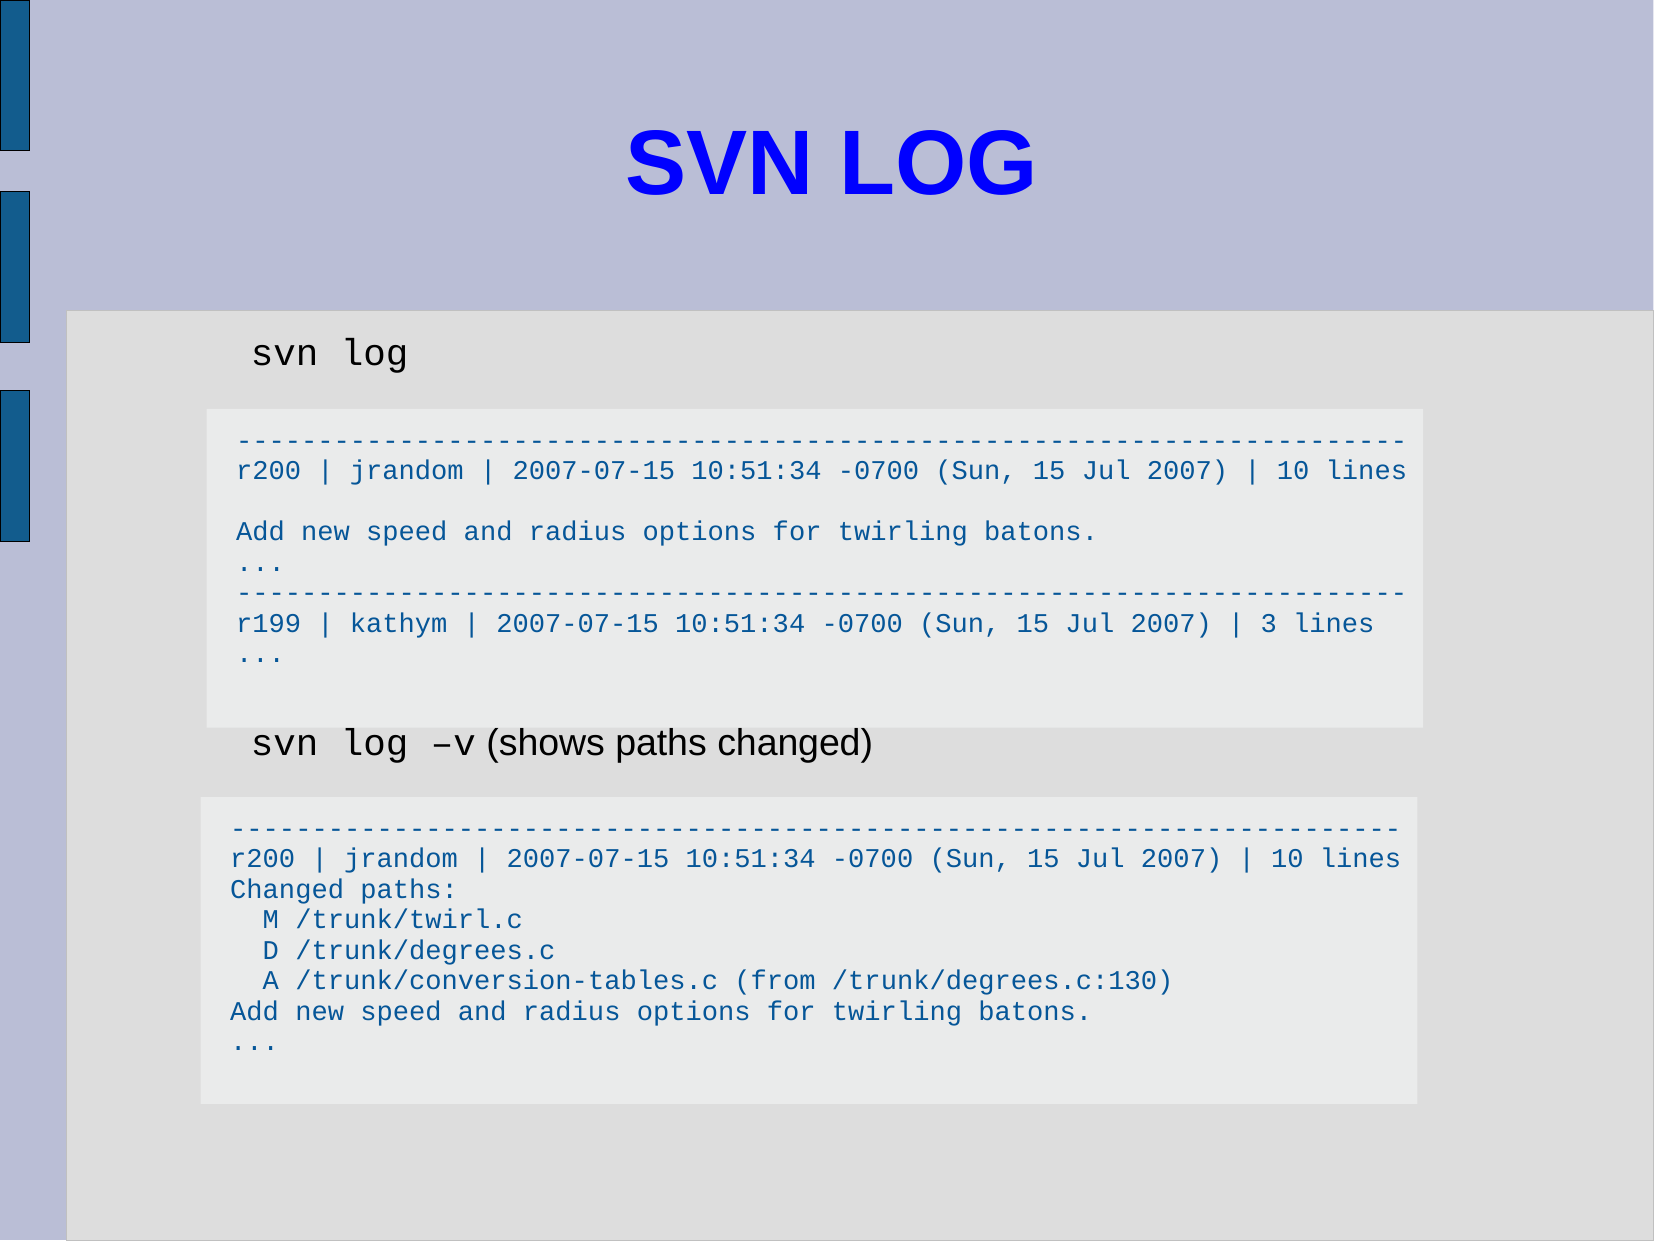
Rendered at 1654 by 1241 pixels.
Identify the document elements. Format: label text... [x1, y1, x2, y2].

title SVN LOG [215, 101, 1449, 224]
list svn log svn log –v (shows paths changed) [218, 326, 1388, 408]
text_box ------------------------------------------------------------------------ r200 | jrandom | 2007-07-15 10:51:34 -0700 (Sun, 15 Jul 2007) | 10 lines Add new speed and radius options for twirling batons. ... ------------------------------------------------------------------------ r199 | kathym | 2007-07-15 10:51:34 -0700 (Sun, 15 Jul 2007) | 3 lines ... [206, 408, 1424, 728]
list svn log svn log –v (shows paths changed) [218, 728, 1388, 797]
text_box ------------------------------------------------------------------------ r200 | jrandom | 2007-07-15 10:51:34 -0700 (Sun, 15 Jul 2007) | 10 lines Changed paths: M /trunk/twirl.c D /trunk/degrees.c A /trunk/conversion-tables.c (from /trunk/degrees.c:130) Add new speed and radius options for twirling batons. ... [200, 797, 1418, 1104]
